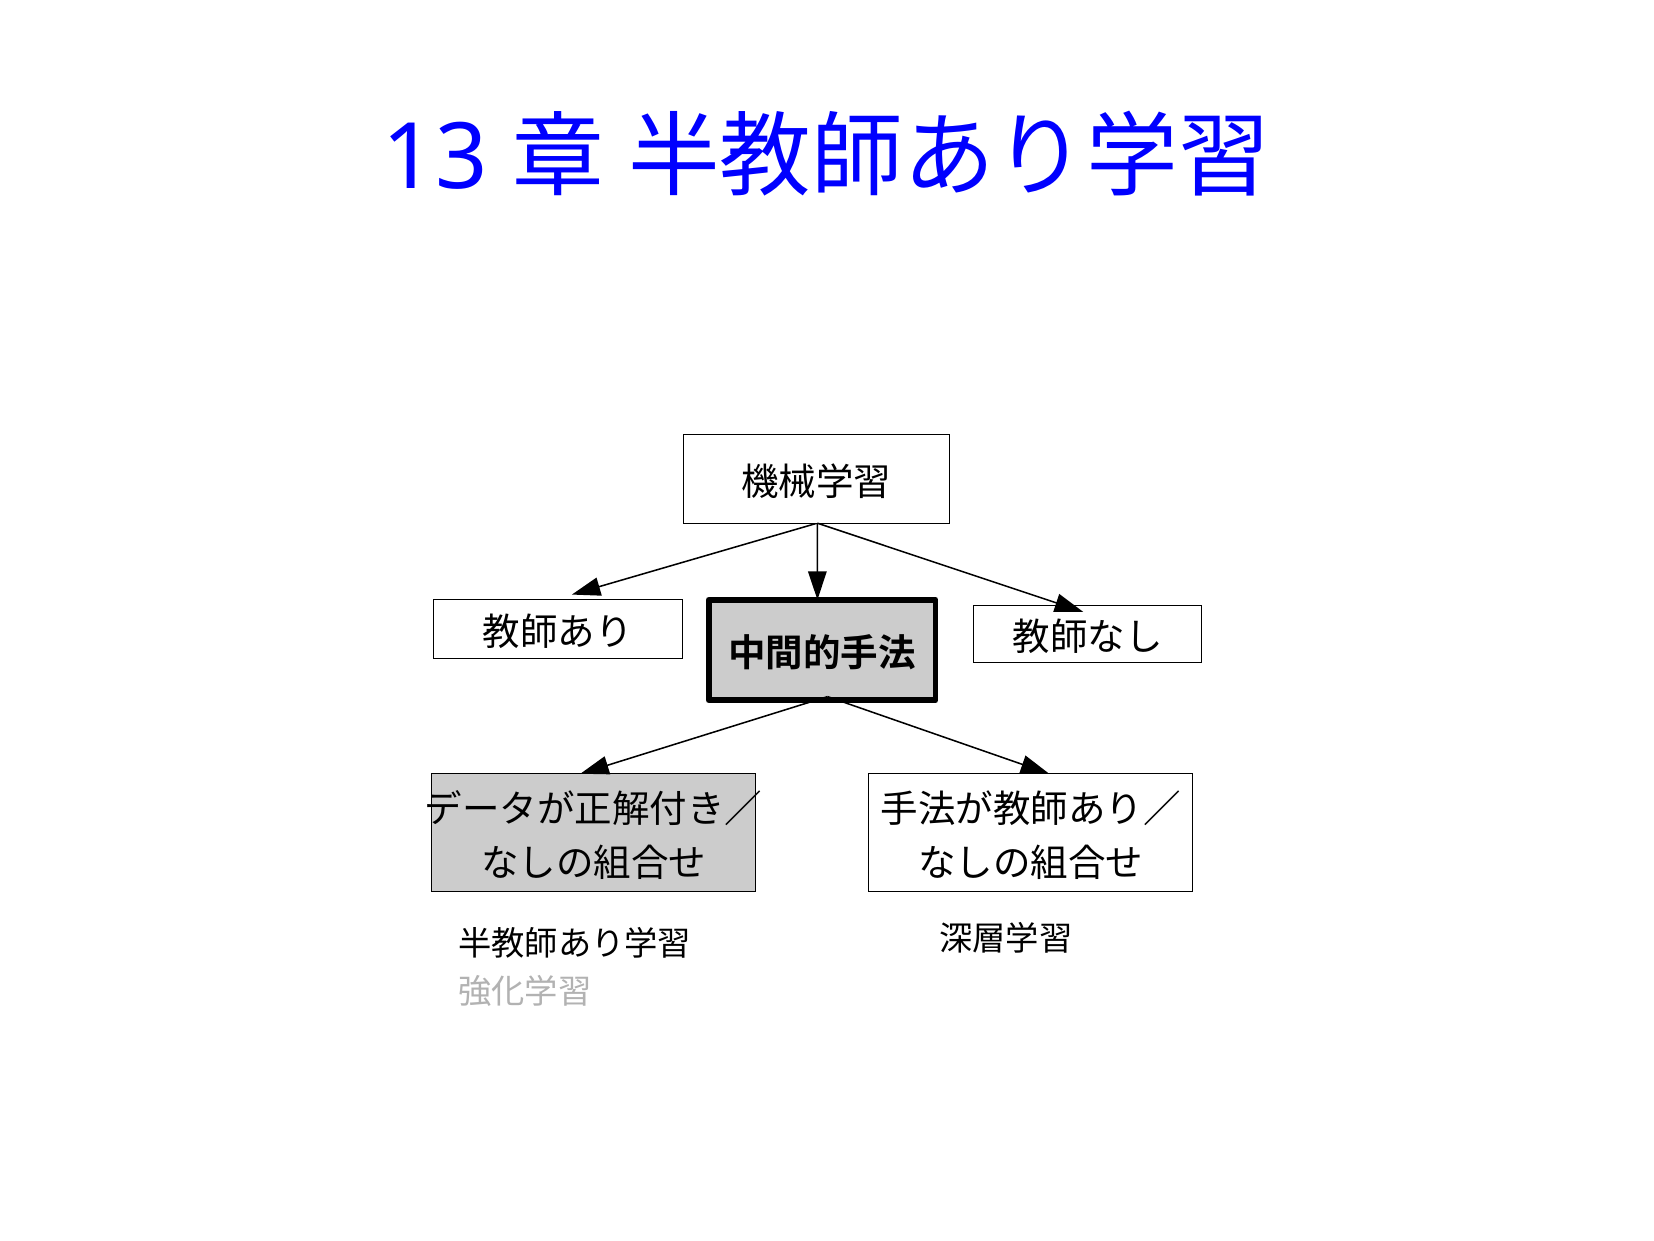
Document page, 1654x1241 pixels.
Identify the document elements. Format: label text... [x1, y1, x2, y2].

text_box 機械学習 [683, 434, 950, 524]
text_box 教師なし [973, 605, 1202, 663]
text_box 中間的手法 [708, 599, 936, 701]
text_box 半教師あり学習 強化学習 [443, 909, 753, 1025]
text_box データが正解付き／ なしの組合せ [431, 773, 756, 892]
text_box 手法が教師あり／ なしの組合せ [868, 773, 1193, 892]
text_box 教師あり [433, 599, 683, 659]
text_box 深層学習 [924, 904, 1088, 970]
title 13章 半教師あり学習 [82, 49, 1571, 257]
